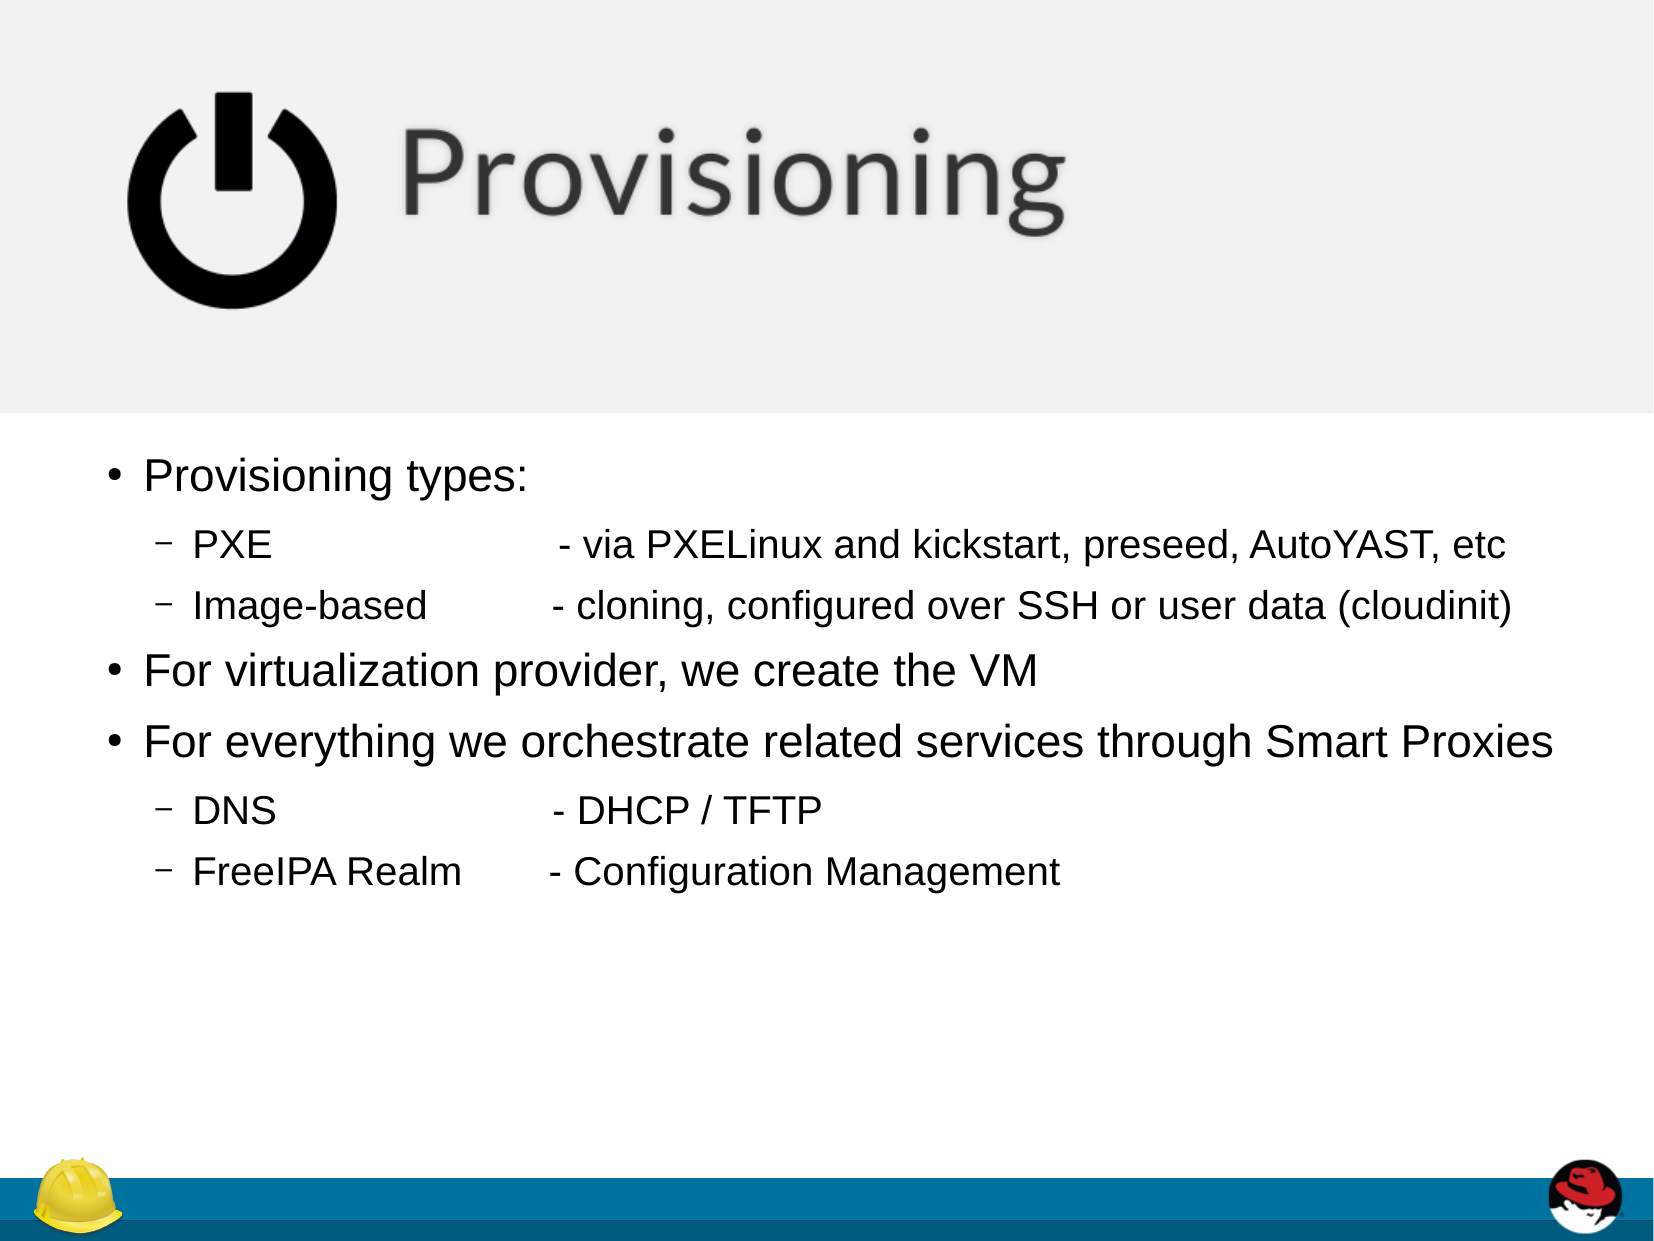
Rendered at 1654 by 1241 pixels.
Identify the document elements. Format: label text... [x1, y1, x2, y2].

picture [76, 35, 1335, 376]
picture [1547, 1157, 1630, 1233]
list Provisioning types: PXE - via PXELinux and kickstart, preseed, AutoYAST, etc Image-based - cloning, configured over SSH or user data (cloudinit) For virtualization provider, we create the VM For everything we orchestrate related services through Smart Proxies DNS - DHCP / TFTP FreeIPA Realm - Configuration Management [94, 450, 1583, 934]
text_box [0, 0, 1654, 414]
picture [23, 1145, 130, 1235]
